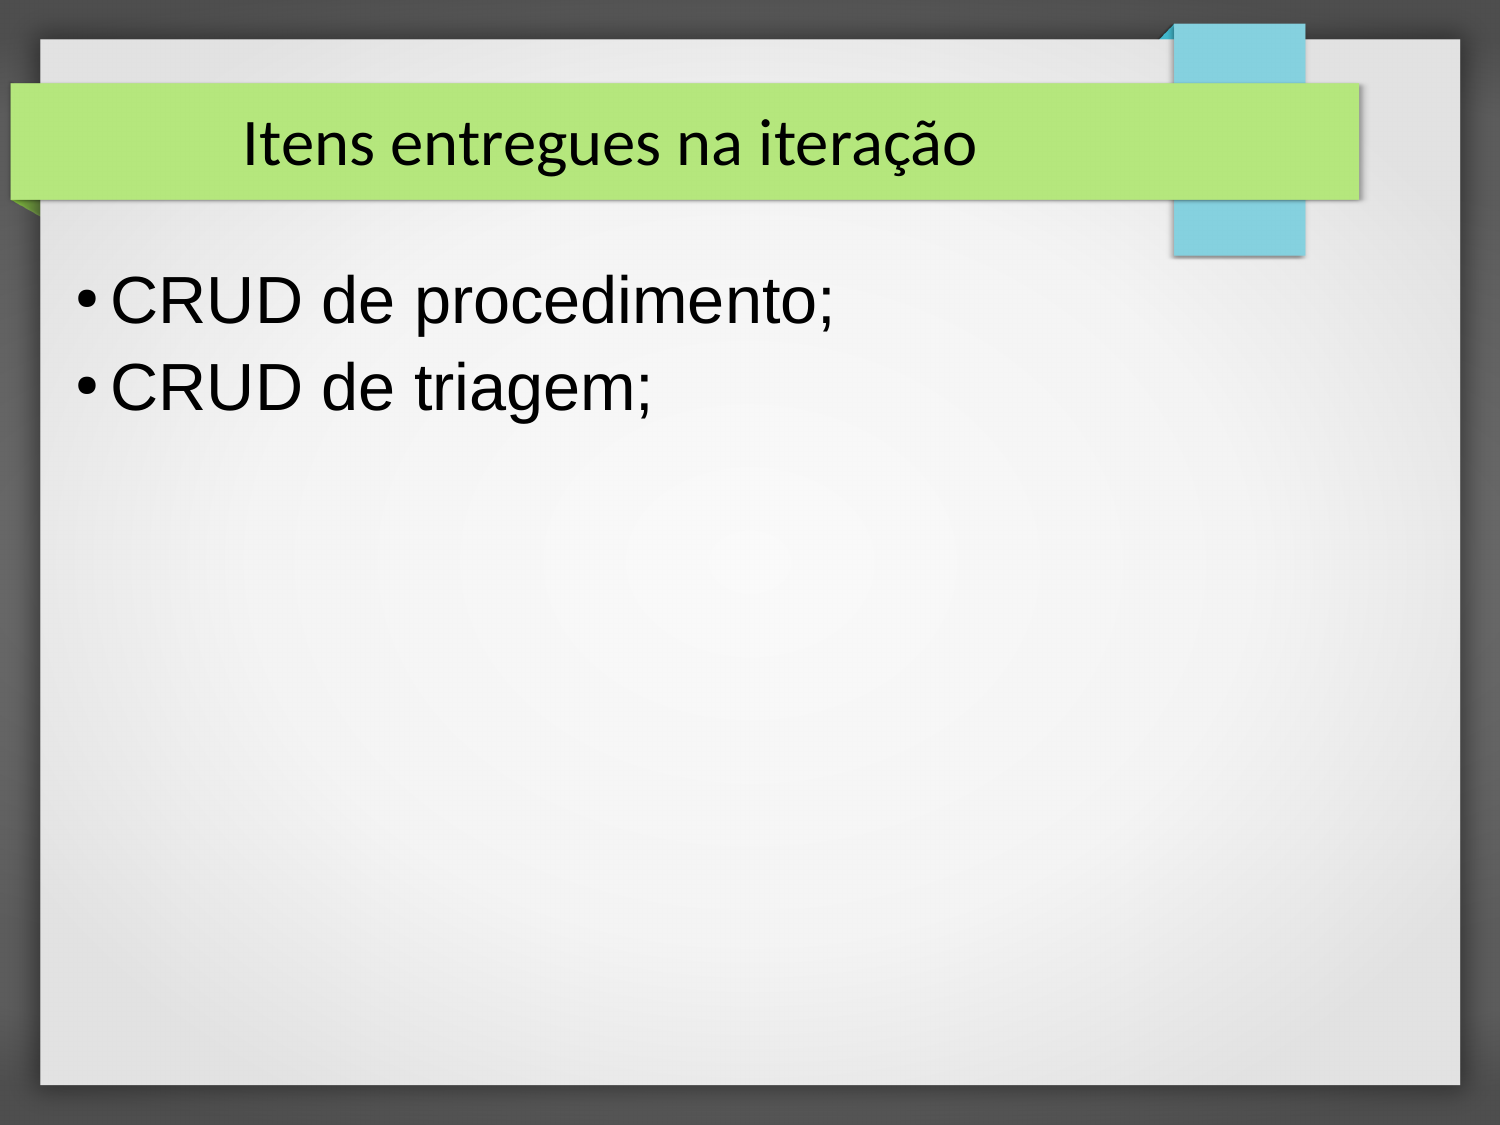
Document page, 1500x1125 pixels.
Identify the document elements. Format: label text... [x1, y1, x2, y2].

picture [0, 0, 1500, 1125]
subtitle CRUD de procedimento; CRUD de triagem; [75, 263, 1425, 916]
text_box Itens entregues na iteração [75, 85, 1147, 193]
